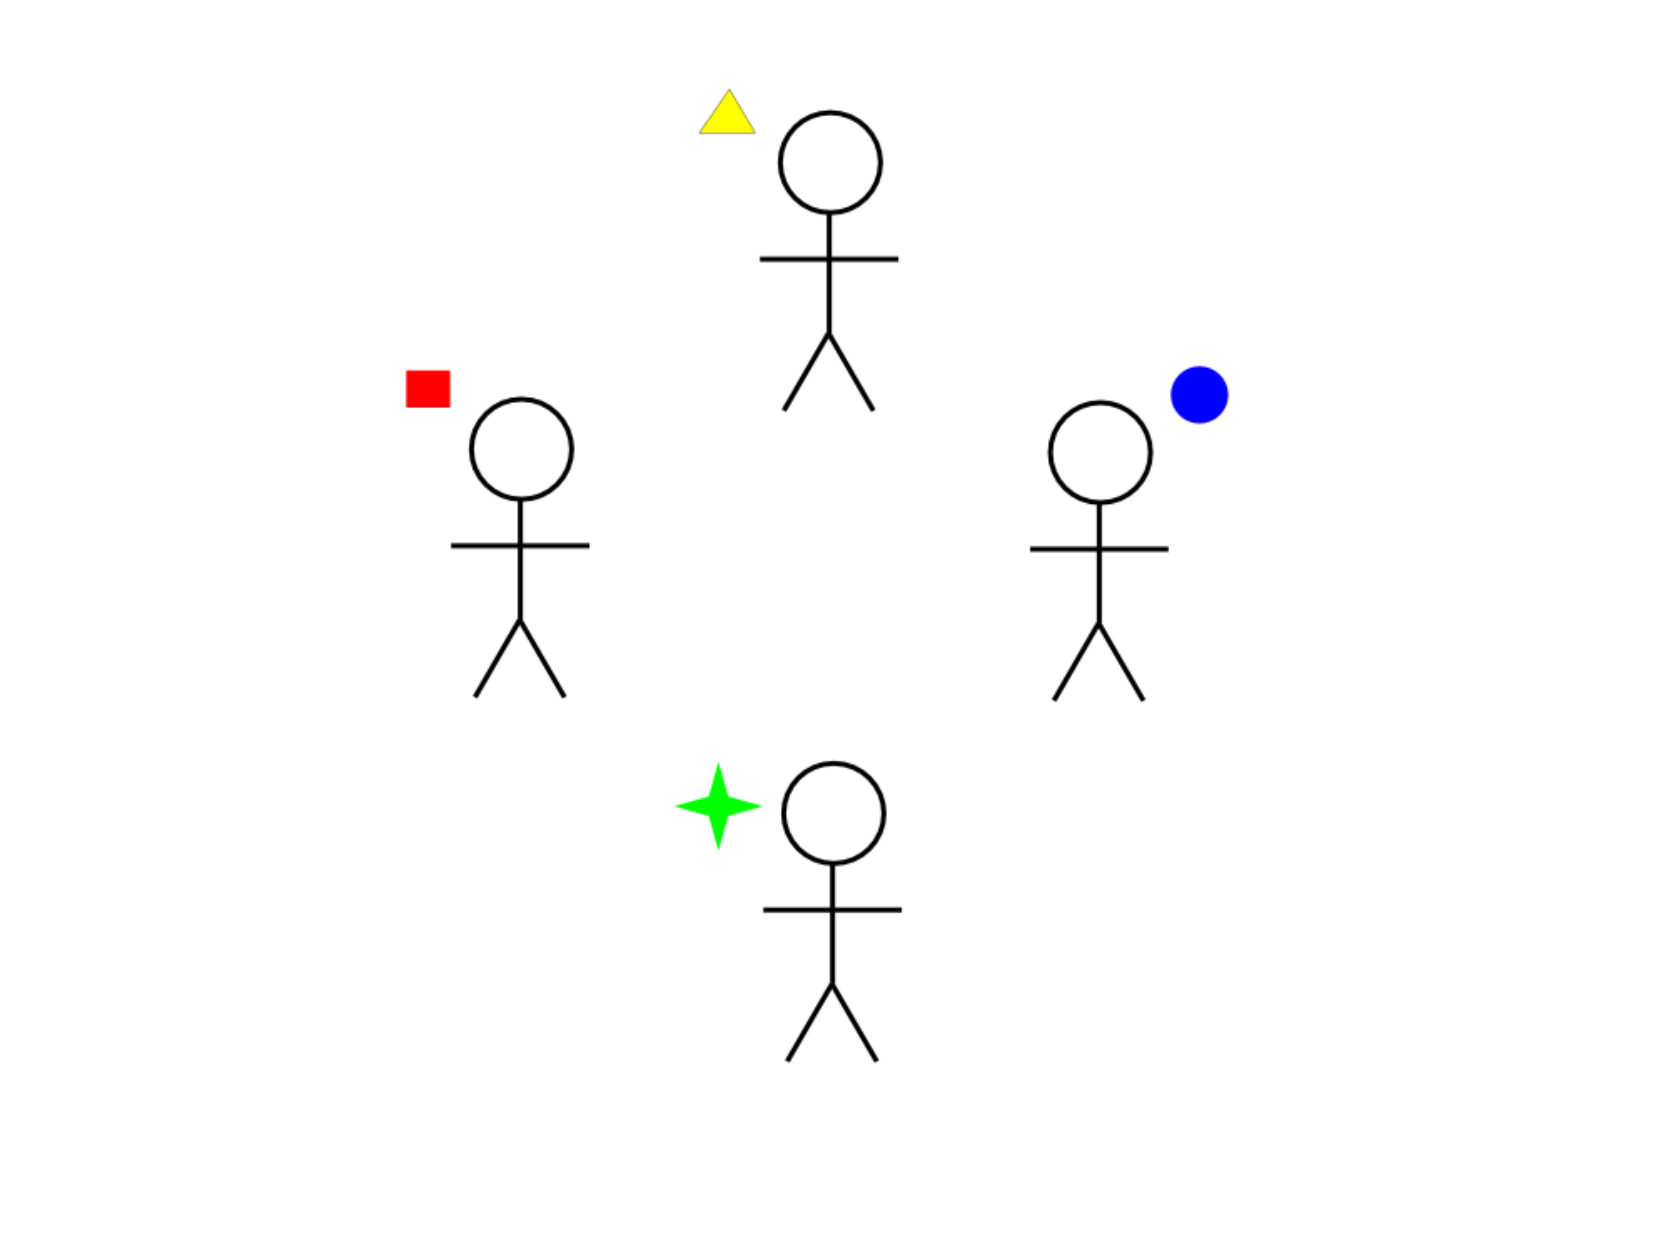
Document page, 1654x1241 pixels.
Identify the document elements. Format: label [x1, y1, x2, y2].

picture [356, 61, 1306, 1111]
